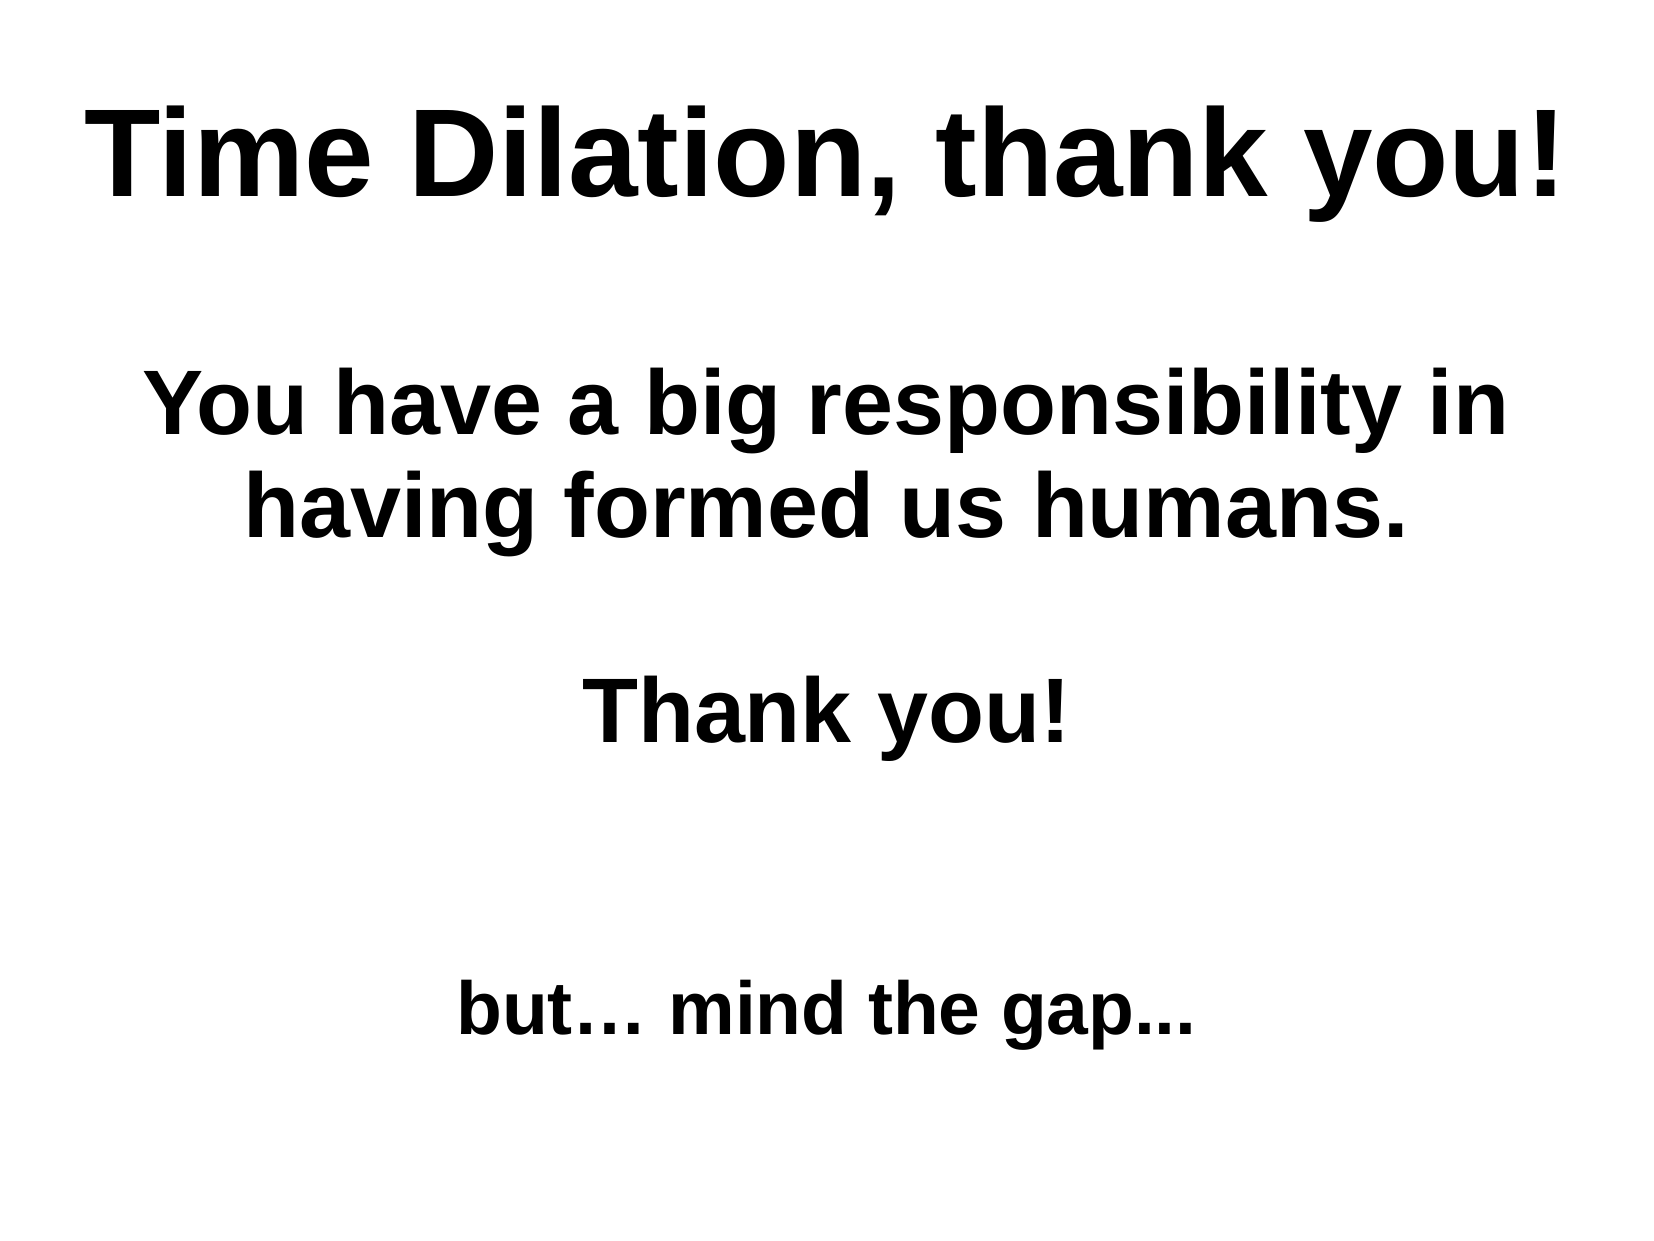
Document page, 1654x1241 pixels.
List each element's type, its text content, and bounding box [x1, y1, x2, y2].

title Time Dilation, thank you! [82, 49, 1571, 151]
subtitle You have a big responsibility in having formed us humans. Thank you! but… mind the gap... [82, 151, 1571, 1149]
